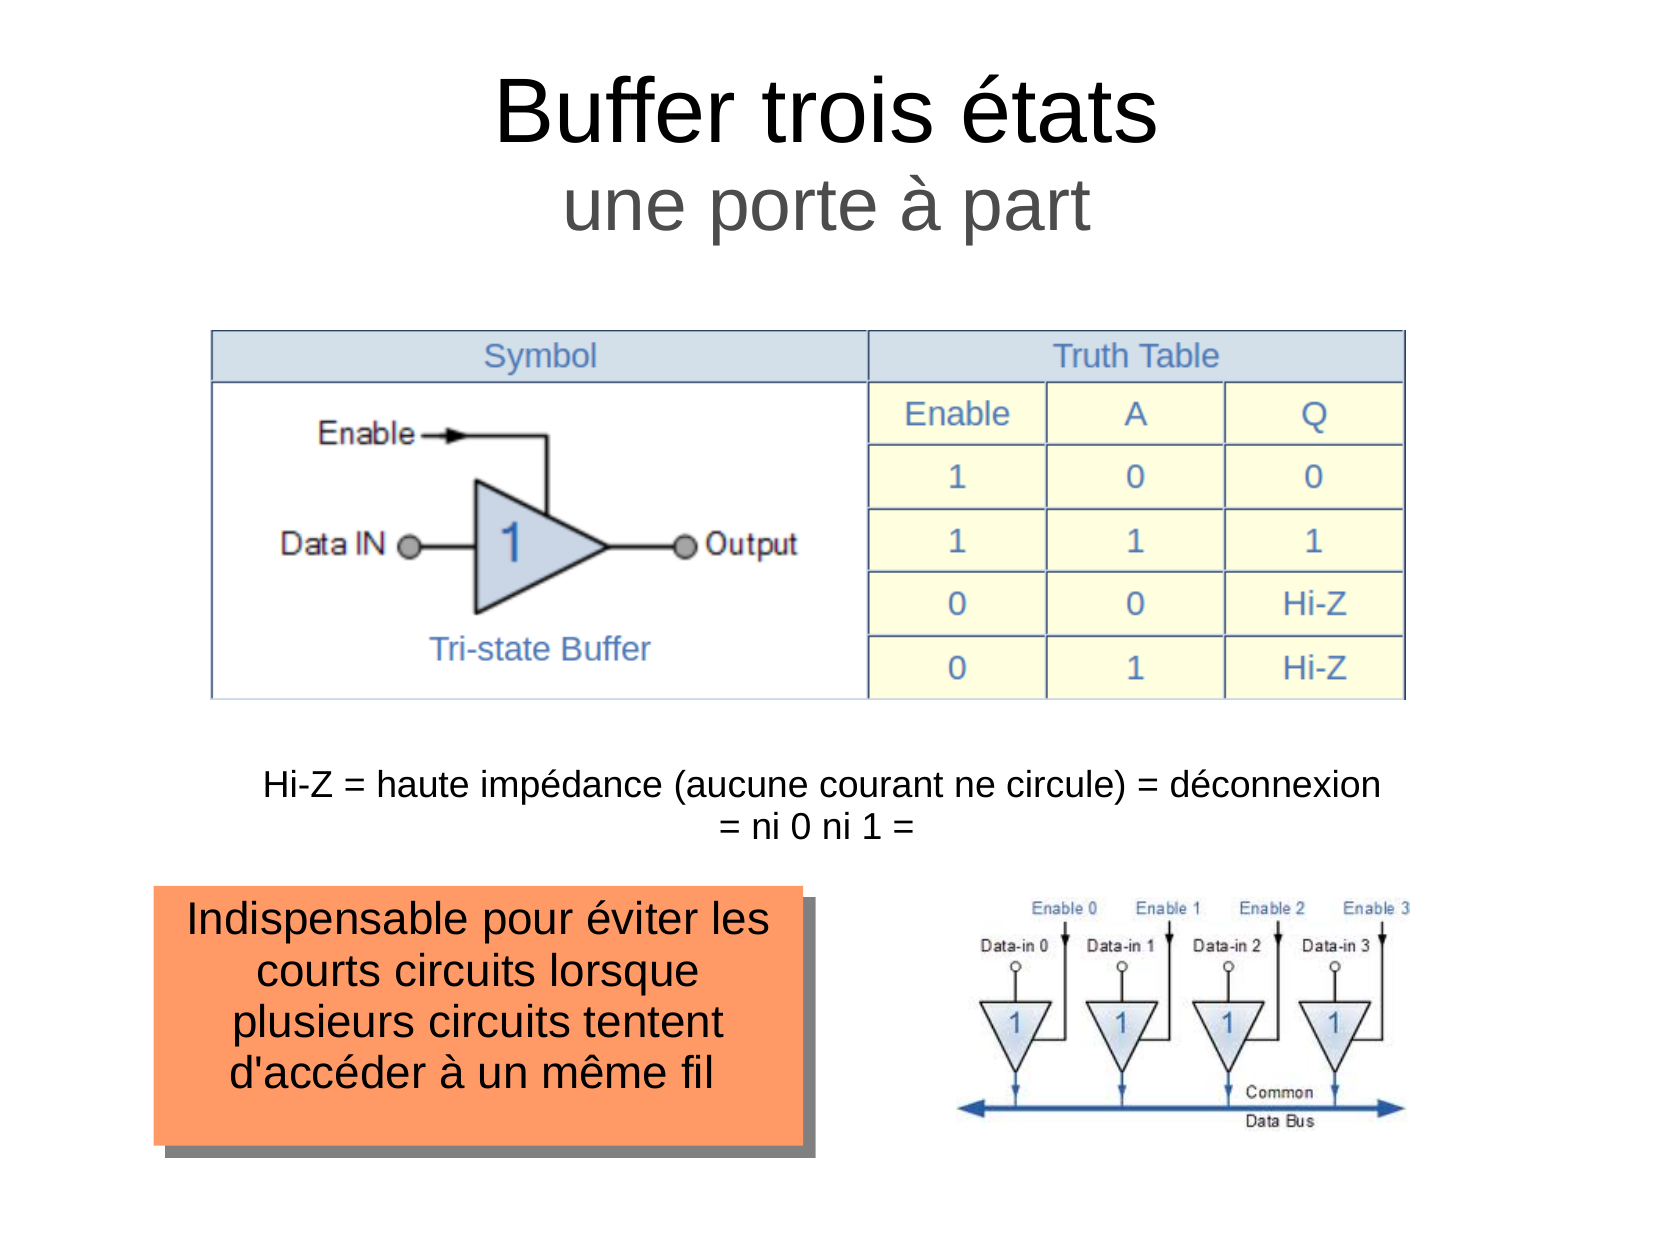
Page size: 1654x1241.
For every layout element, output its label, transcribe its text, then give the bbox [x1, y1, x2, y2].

picture [210, 330, 1406, 700]
picture [956, 897, 1410, 1132]
text_box Hi-Z = haute impédance (aucune courant ne circule) = déconnexion = ni 0 ni 1 = [248, 755, 1397, 855]
text_box Indispensable pour éviter les courts circuits lorsque plusieurs circuits tentent d'accéder à un même fil [153, 885, 804, 1146]
title Buffer trois états une porte à part [82, 56, 1571, 250]
